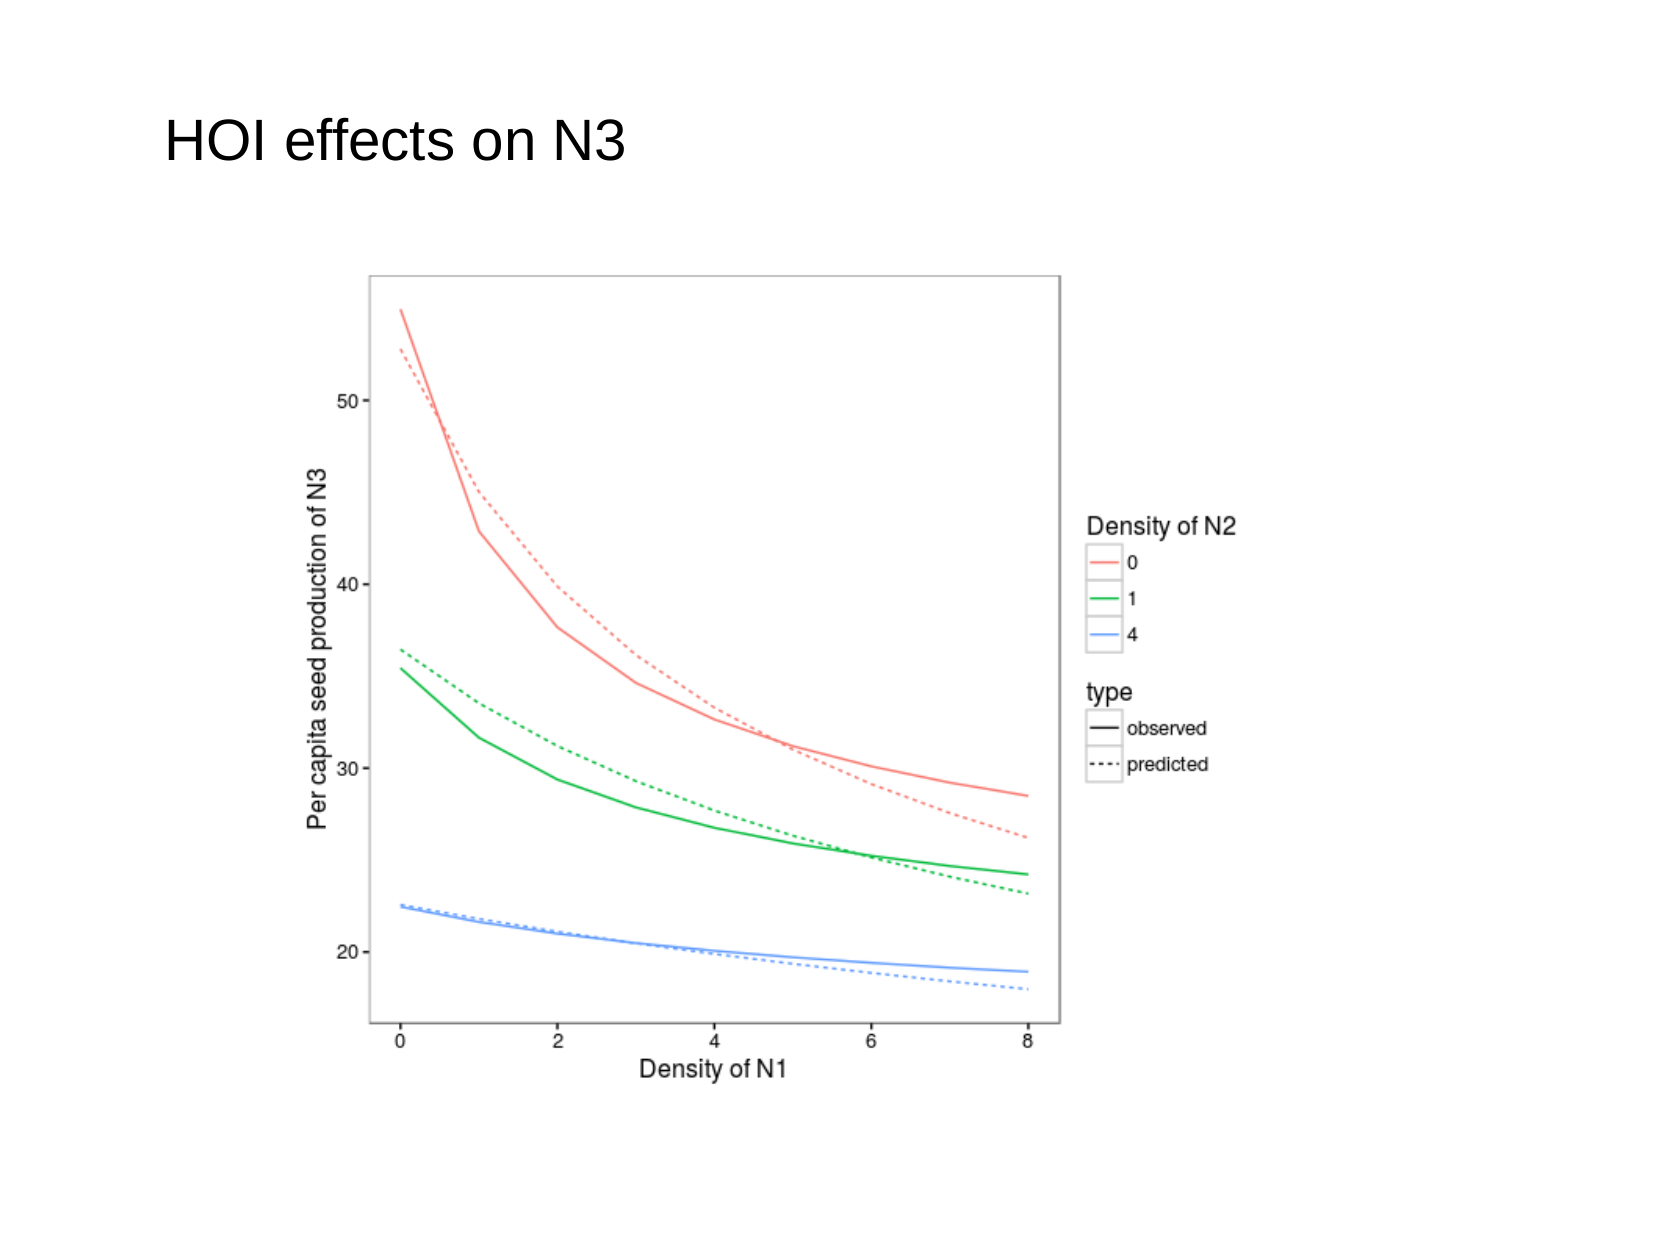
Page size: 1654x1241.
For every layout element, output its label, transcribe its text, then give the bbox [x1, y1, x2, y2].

picture [290, 263, 1276, 1096]
text_box HOI effects on N3 [150, 100, 1471, 181]
